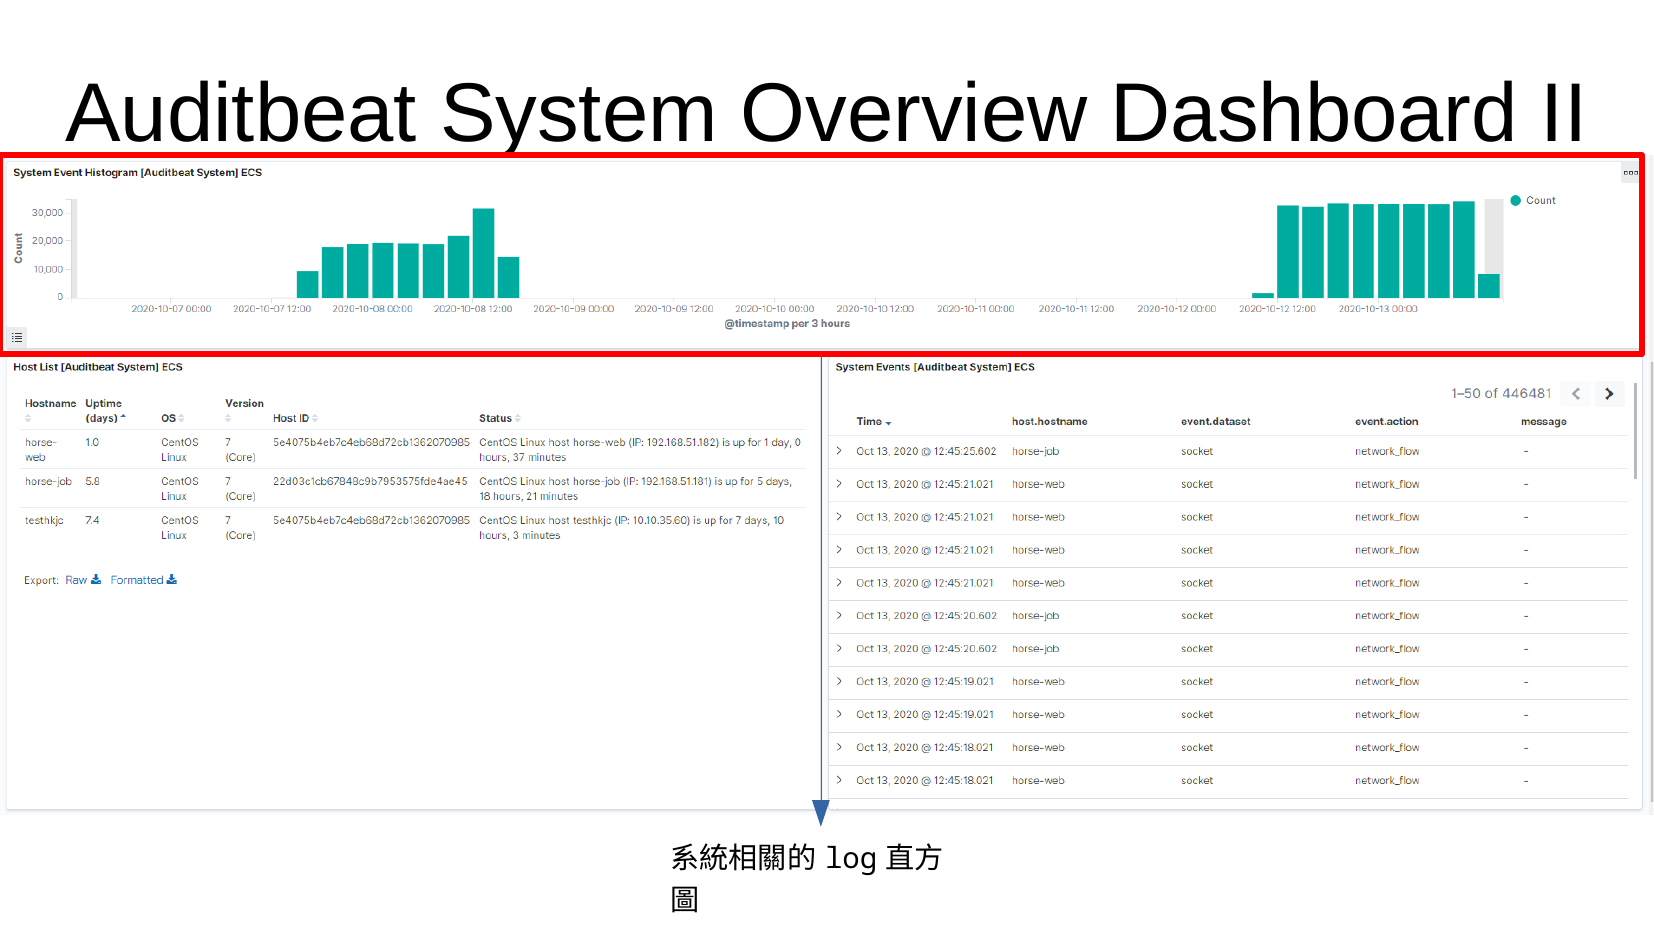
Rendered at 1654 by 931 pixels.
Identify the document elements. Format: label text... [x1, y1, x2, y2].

text_box 系統相關的log直方圖 [655, 826, 987, 886]
picture [3, 158, 1639, 351]
text_box Auditbeat System Overview Dashboard II [47, 59, 1607, 152]
picture [0, 357, 821, 815]
picture [822, 155, 1654, 815]
